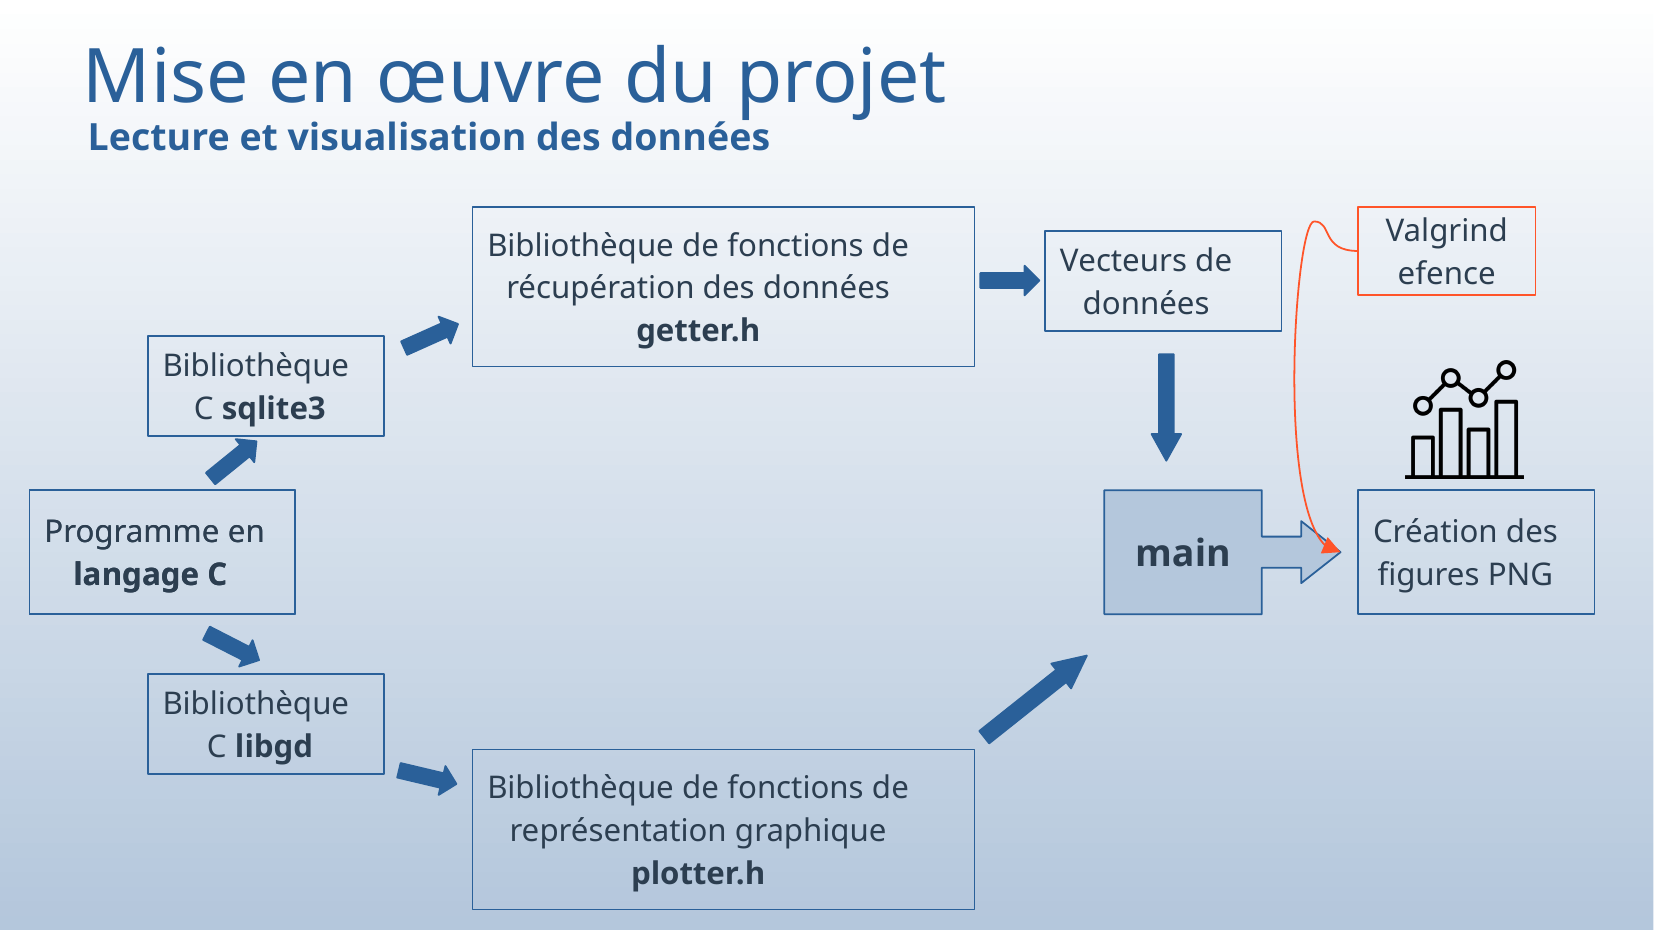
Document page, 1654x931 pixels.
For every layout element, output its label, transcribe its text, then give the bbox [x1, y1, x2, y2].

text_box Bibliothèque C libgd [147, 680, 384, 768]
title Mise en œuvre du projet [82, 0, 1571, 151]
text_box Vecteurs de données [1045, 237, 1282, 325]
text_box Création des figures PNG [1358, 490, 1595, 615]
text_box [59, 224, 1595, 931]
text_box Lecture et visualisation des données [0, 106, 863, 165]
text_box Programme en langage C [29, 490, 296, 615]
text_box main [1104, 490, 1340, 615]
text_box Valgrind efence [1358, 206, 1536, 296]
text_box [1323, 224, 1357, 250]
picture [1405, 360, 1524, 479]
text_box Bibliothèque de fonctions de représentation graphique plotter.h [472, 749, 975, 910]
text_box Bibliothèque C sqlite3 [147, 342, 384, 430]
text_box Bibliothèque de fonctions de récupération des données getter.h [472, 206, 975, 367]
